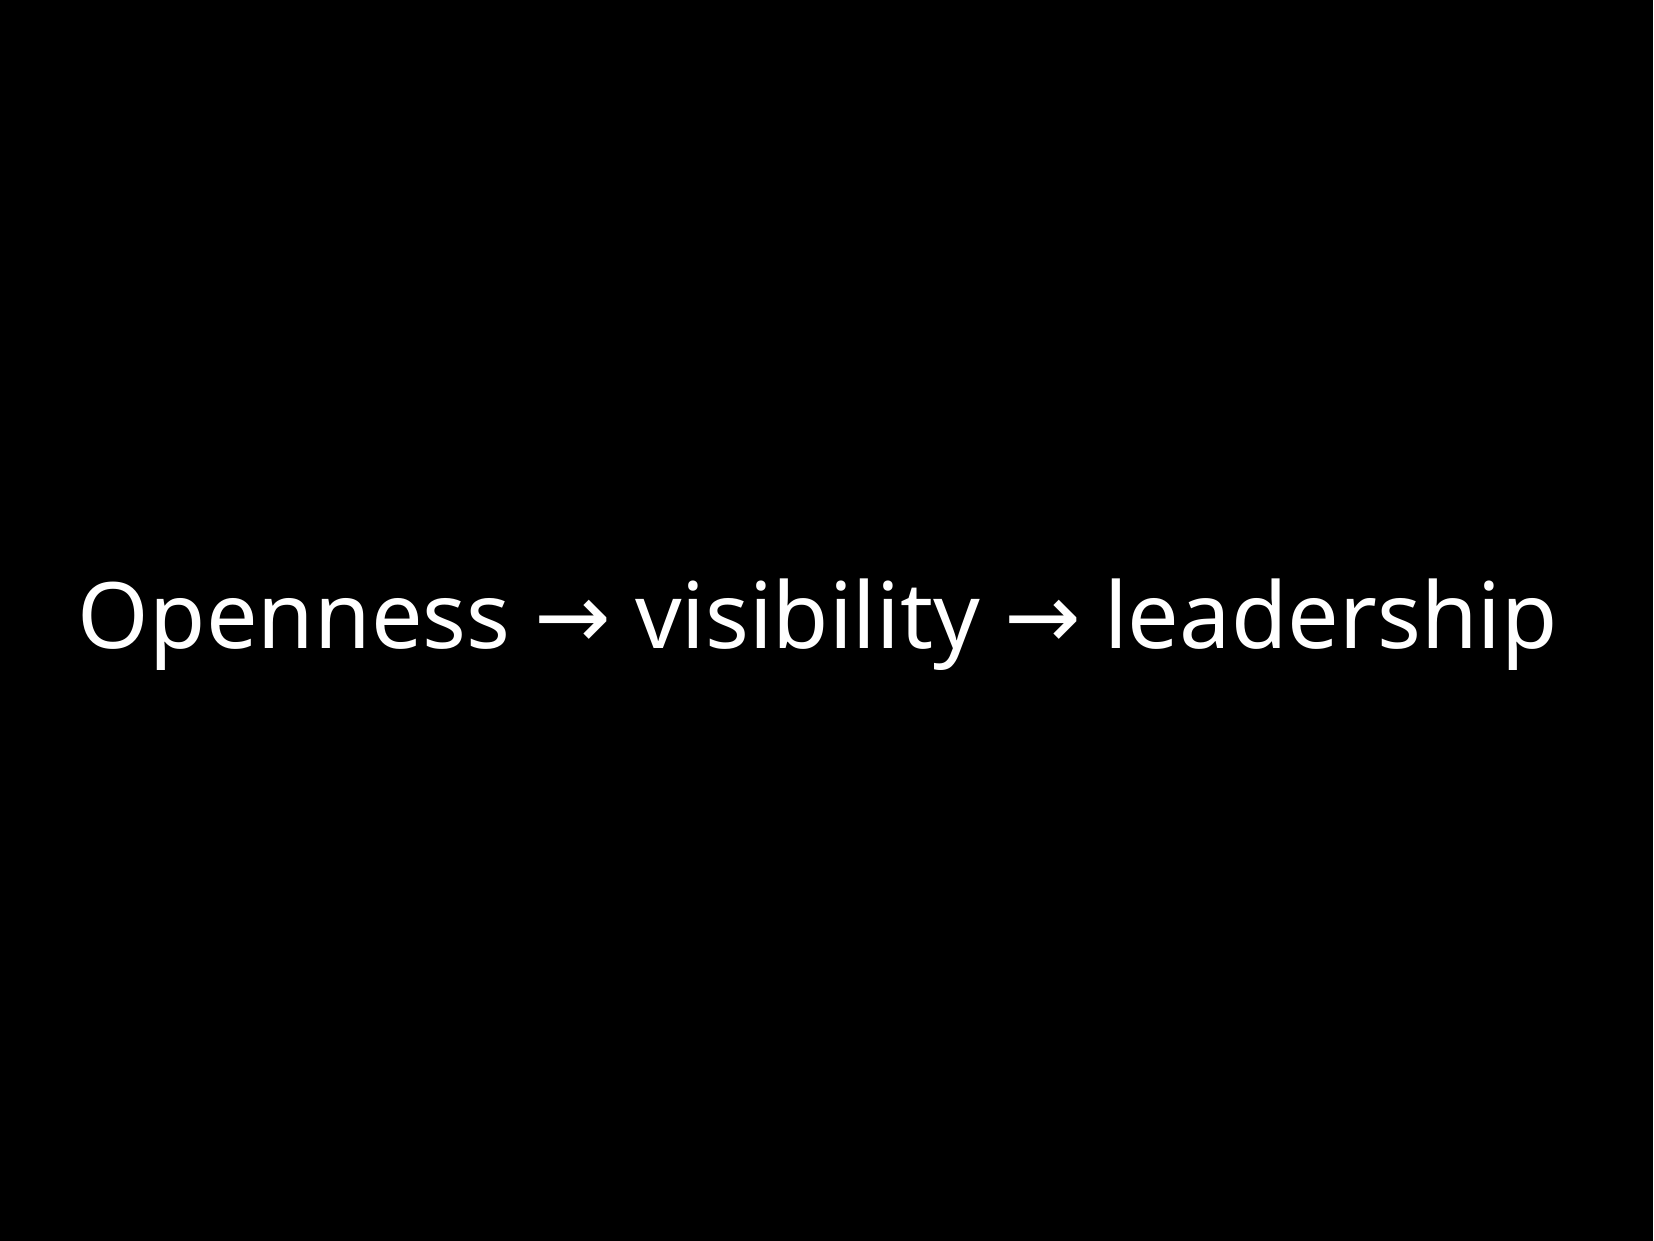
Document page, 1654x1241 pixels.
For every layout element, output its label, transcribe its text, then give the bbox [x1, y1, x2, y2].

title Openness → visibility → leadership [75, 510, 1563, 718]
